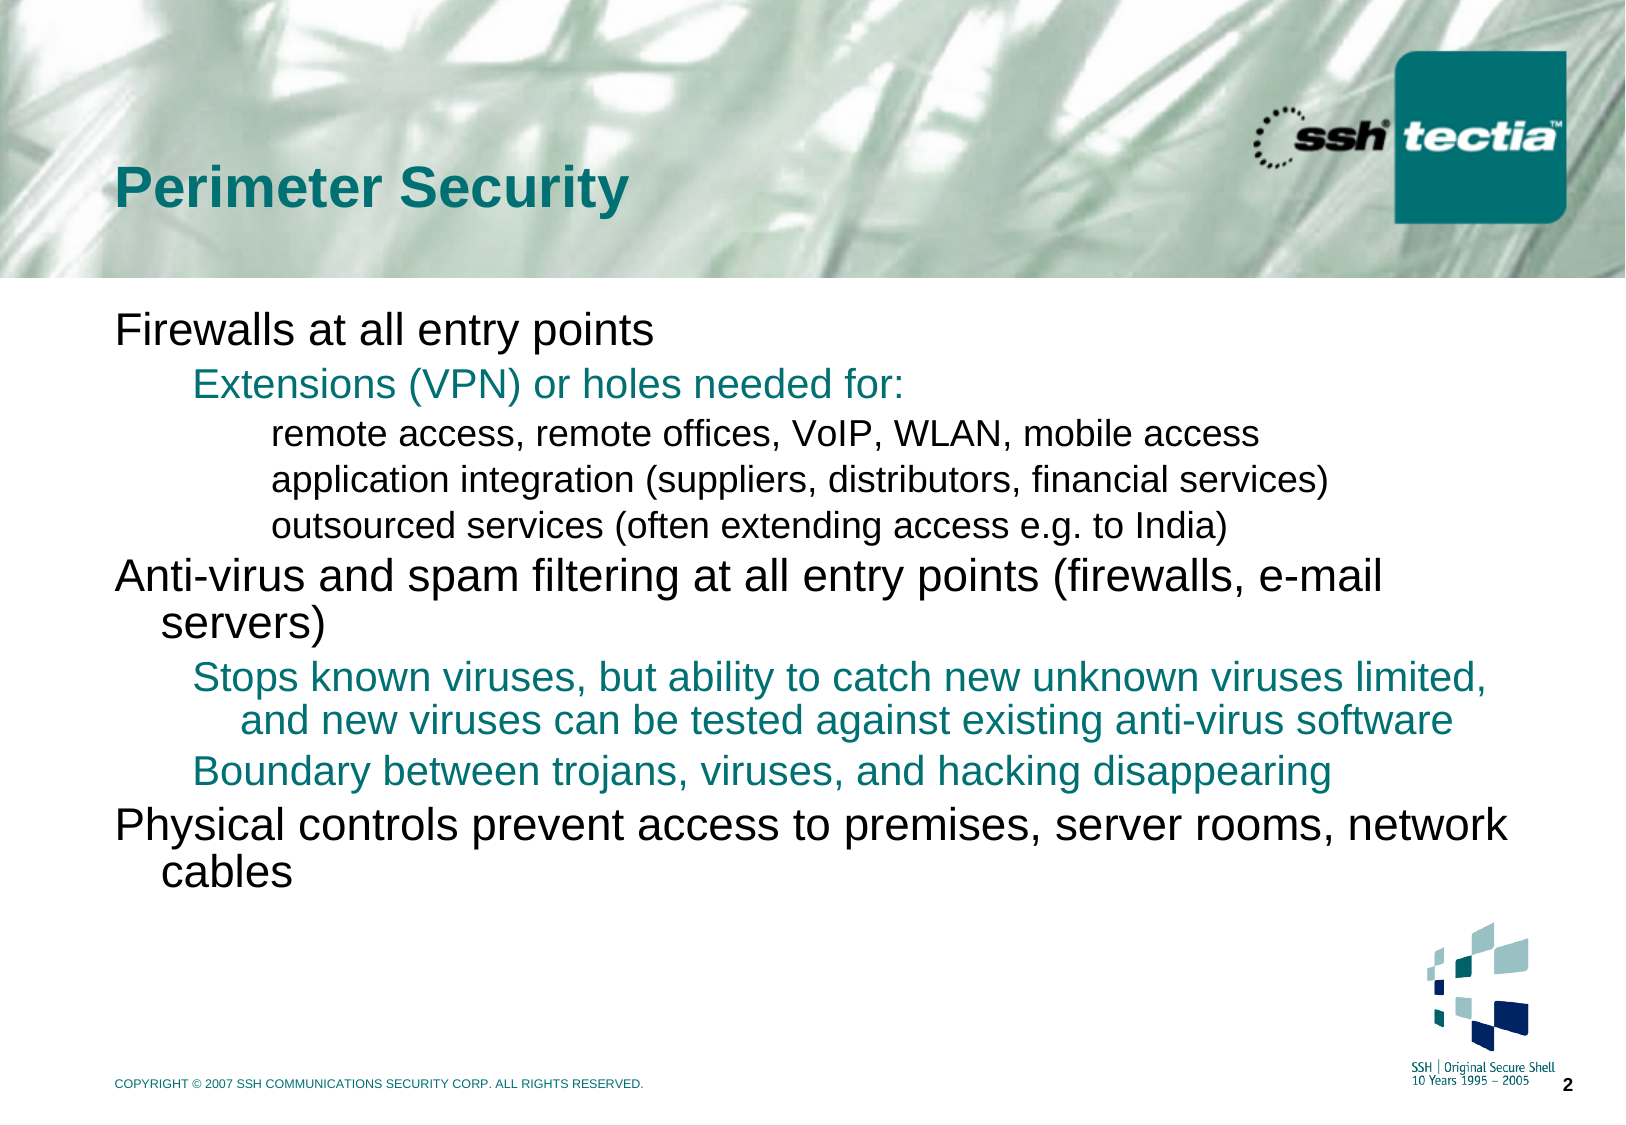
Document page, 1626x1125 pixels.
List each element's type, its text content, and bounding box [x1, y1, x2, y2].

title Perimeter Security [99, 99, 923, 276]
list Firewalls at all entry points Extensions (VPN) or holes needed for: remote access, remote offices, VoIP, WLAN, mobile access application integration (suppliers, distributors, financial services) outsourced services (often extending access e.g. to India) Anti-virus and spam filtering at all entry points (firewalls, e-mail servers) Stops known viruses, but ability to catch new unknown viruses limited, and new viruses can be tested against existing anti-virus software Boundary between trojans, viruses, and hacking disappearing Physical controls prevent access to premises, server rooms, network cables [99, 299, 1575, 1000]
picture [0, 0, 1626, 278]
